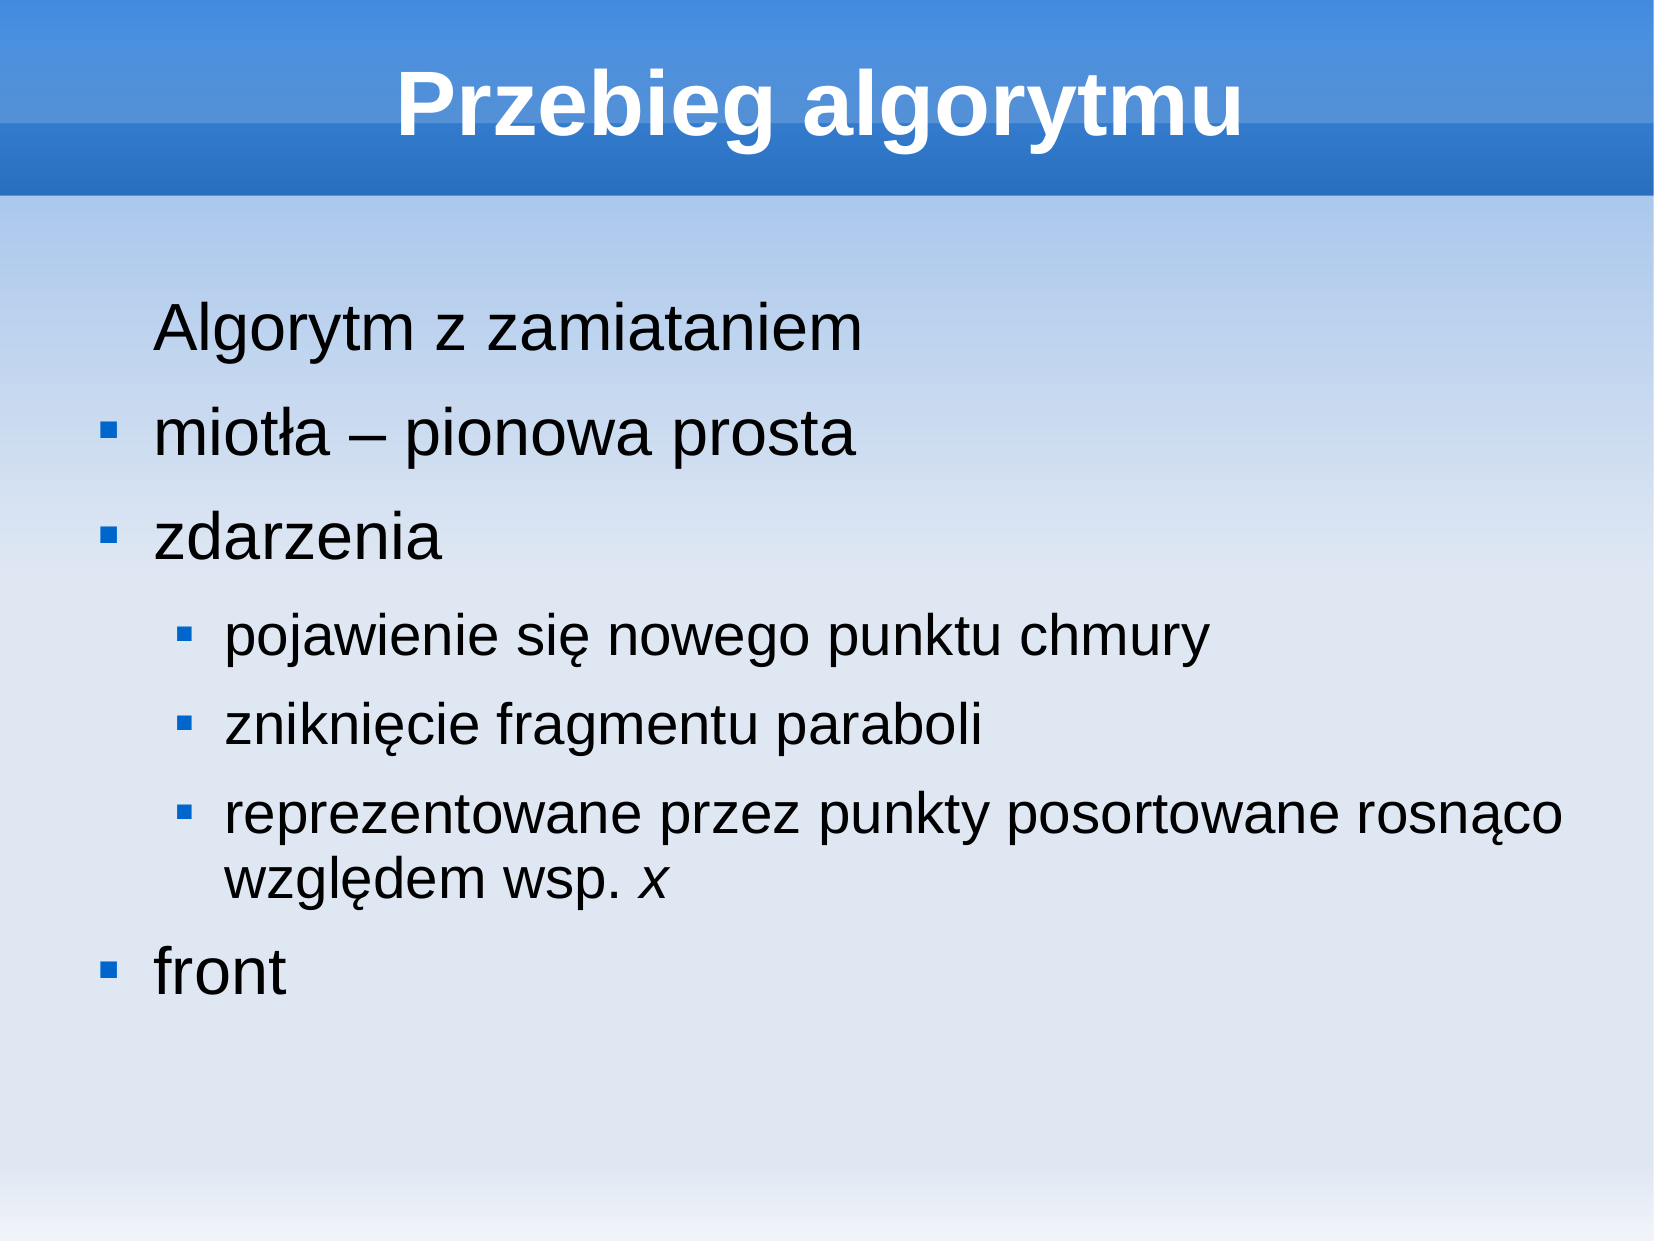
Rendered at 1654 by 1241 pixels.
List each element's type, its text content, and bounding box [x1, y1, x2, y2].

title Przebieg algorytmu [76, 0, 1565, 208]
list Algorytm z zamiataniem miotła – pionowa prosta zdarzenia pojawienie się nowego punktu chmury zniknięcie fragmentu paraboli reprezentowane przez punkty posortowane rosnąco względem wsp. x front [82, 290, 1571, 1109]
picture [0, 0, 1654, 1241]
